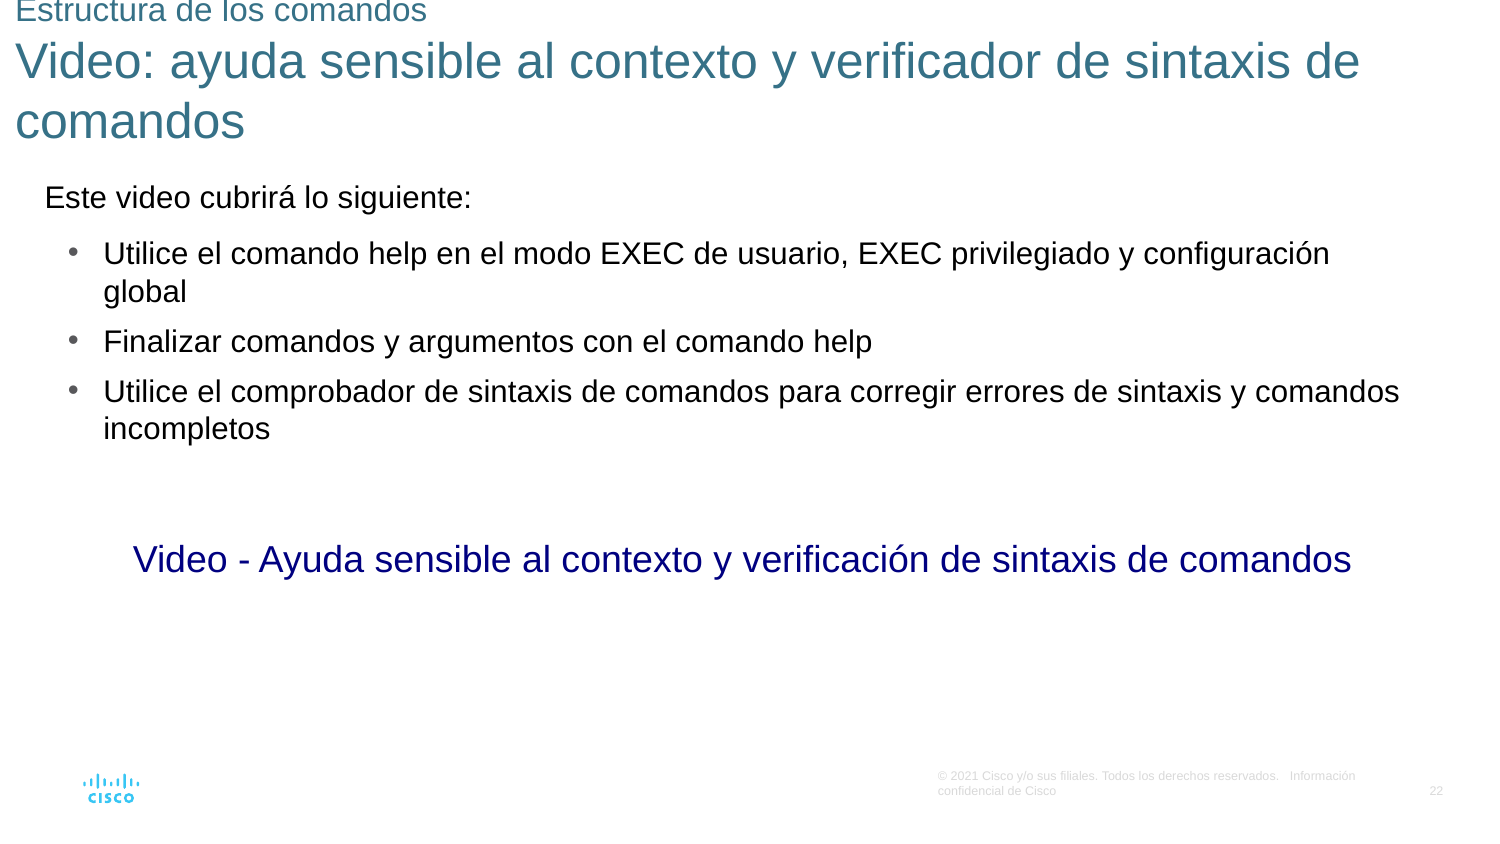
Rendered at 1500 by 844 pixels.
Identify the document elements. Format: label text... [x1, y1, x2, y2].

list Este video cubrirá lo siguiente: Utilice el comando help en el modo EXEC de usuario, EXEC privilegiado y configuración global Finalizar comandos y argumentos con el comando help Utilice el comprobador de sintaxis de comandos para corregir errores de sintaxis y comandos incompletos [29, 169, 1449, 473]
title Estructura de los comandos Video: ayuda sensible al contexto y verificador de sintaxis de comandos [0, 19, 1500, 117]
text_box Video - Ayuda sensible al contexto y verificación de sintaxis de comandos [118, 531, 1500, 607]
